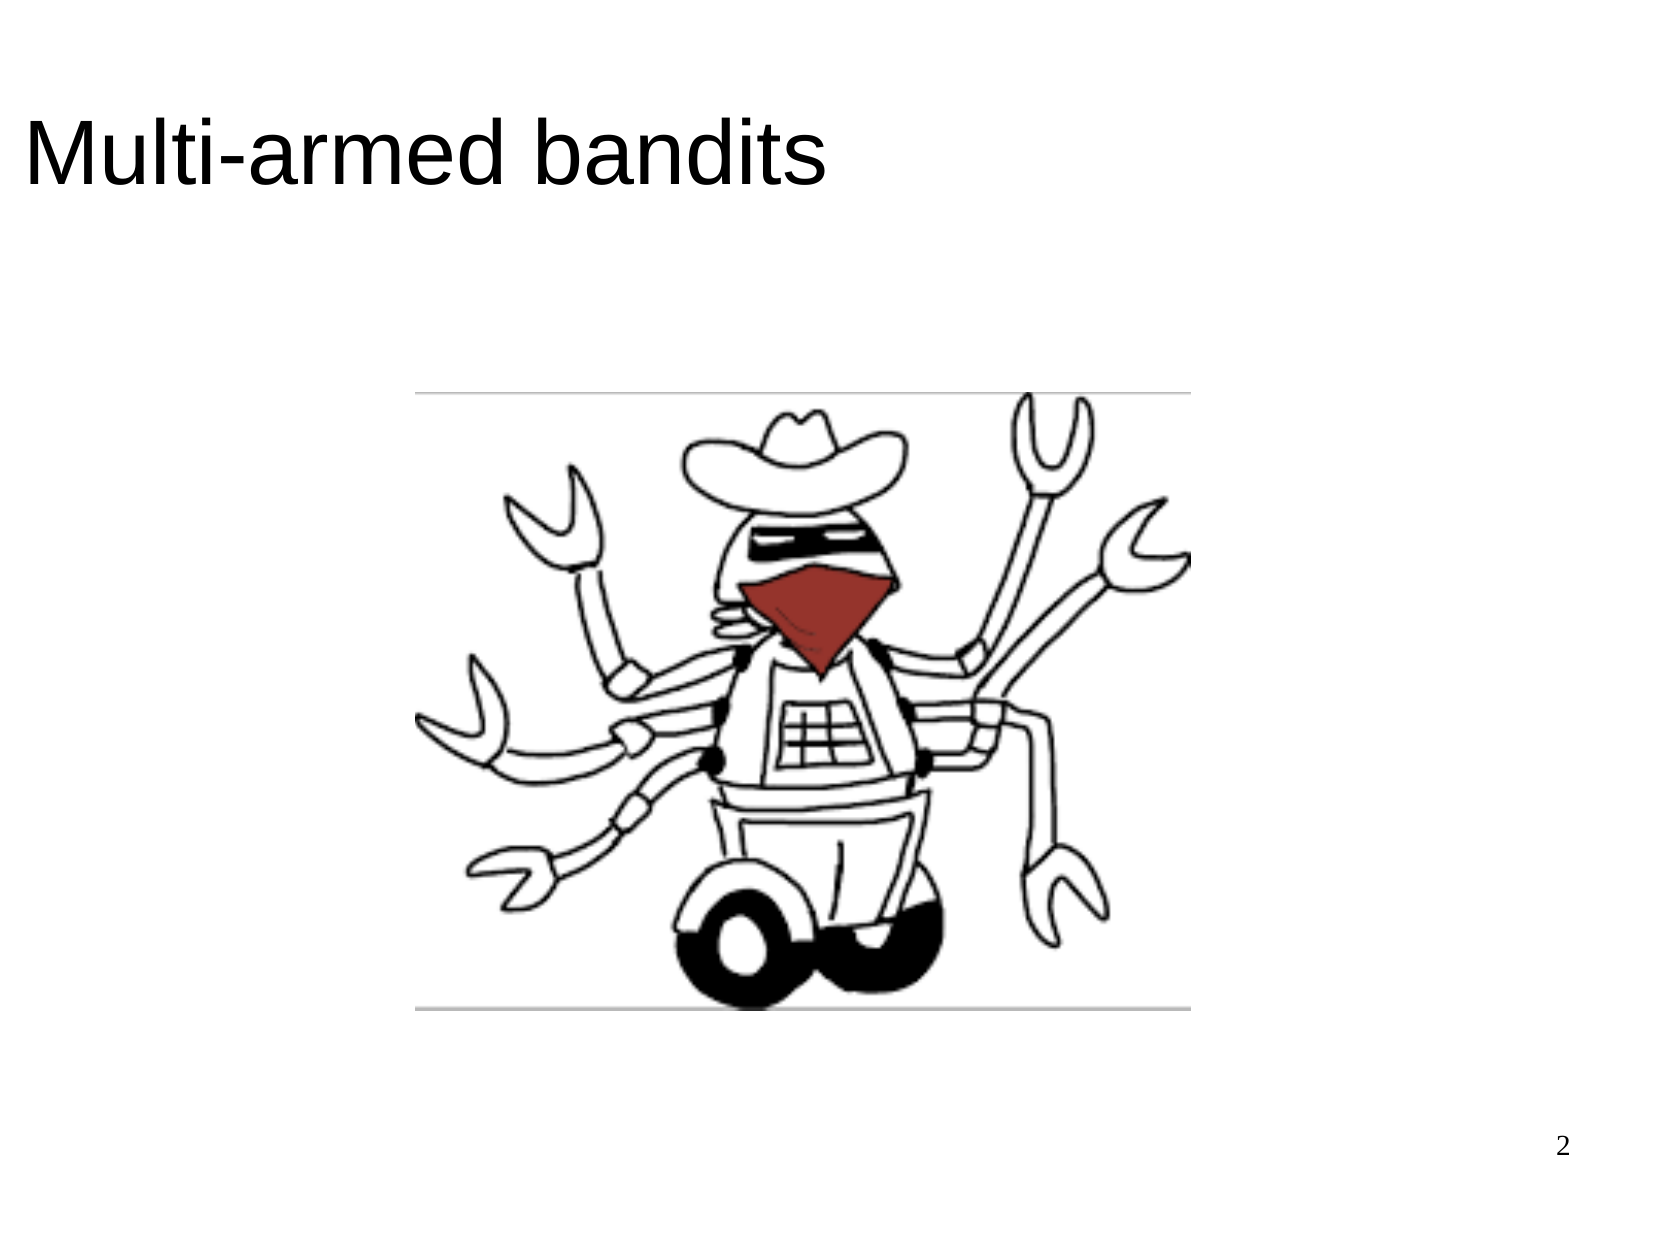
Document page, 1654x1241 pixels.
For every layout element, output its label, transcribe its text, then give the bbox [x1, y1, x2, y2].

title Multi-armed bandits [23, 49, 1512, 257]
picture [415, 392, 1191, 1011]
